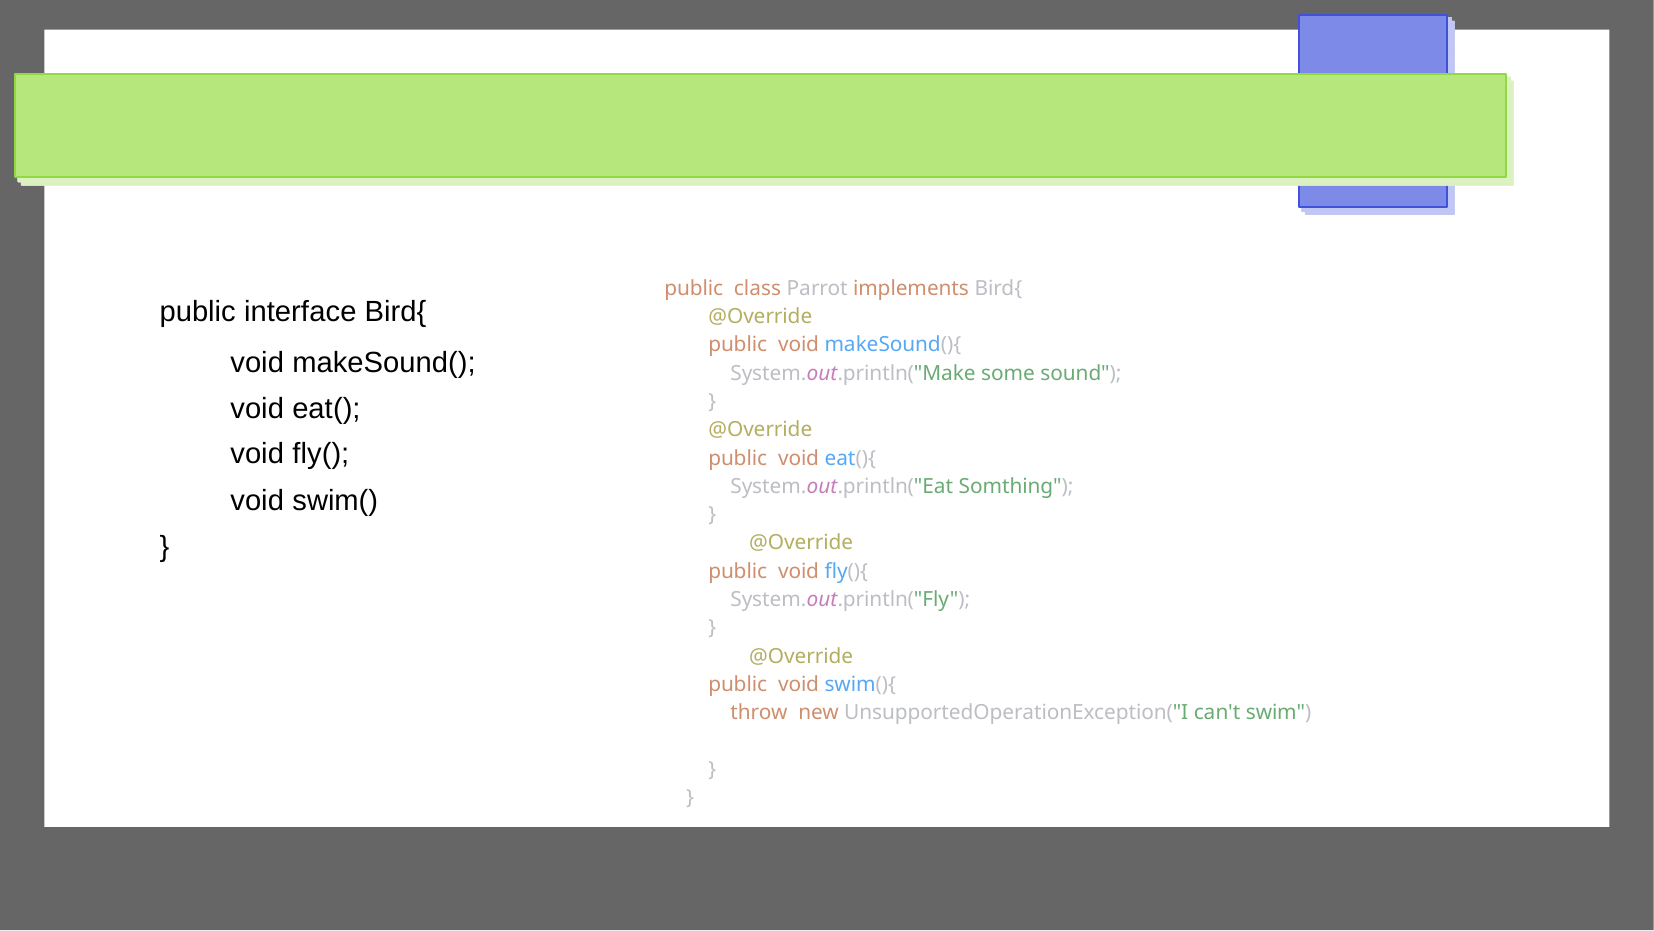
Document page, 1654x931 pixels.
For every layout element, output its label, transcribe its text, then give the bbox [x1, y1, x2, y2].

list public interface Bird{ void makeSound(); void eat(); void fly(); void swim() } [17, 295, 739, 886]
text_box public class Parrot implements Bird{ @Override public void makeSound(){ System.out.println("Make some sound"); } @Override public void eat(){ System.out.println("Eat Somthing"); } @Override public void fly(){ System.out.println("Fly"); } @Override public void swim(){ throw new UnsupportedOperationException("I can't swim") } } [649, 265, 1565, 857]
